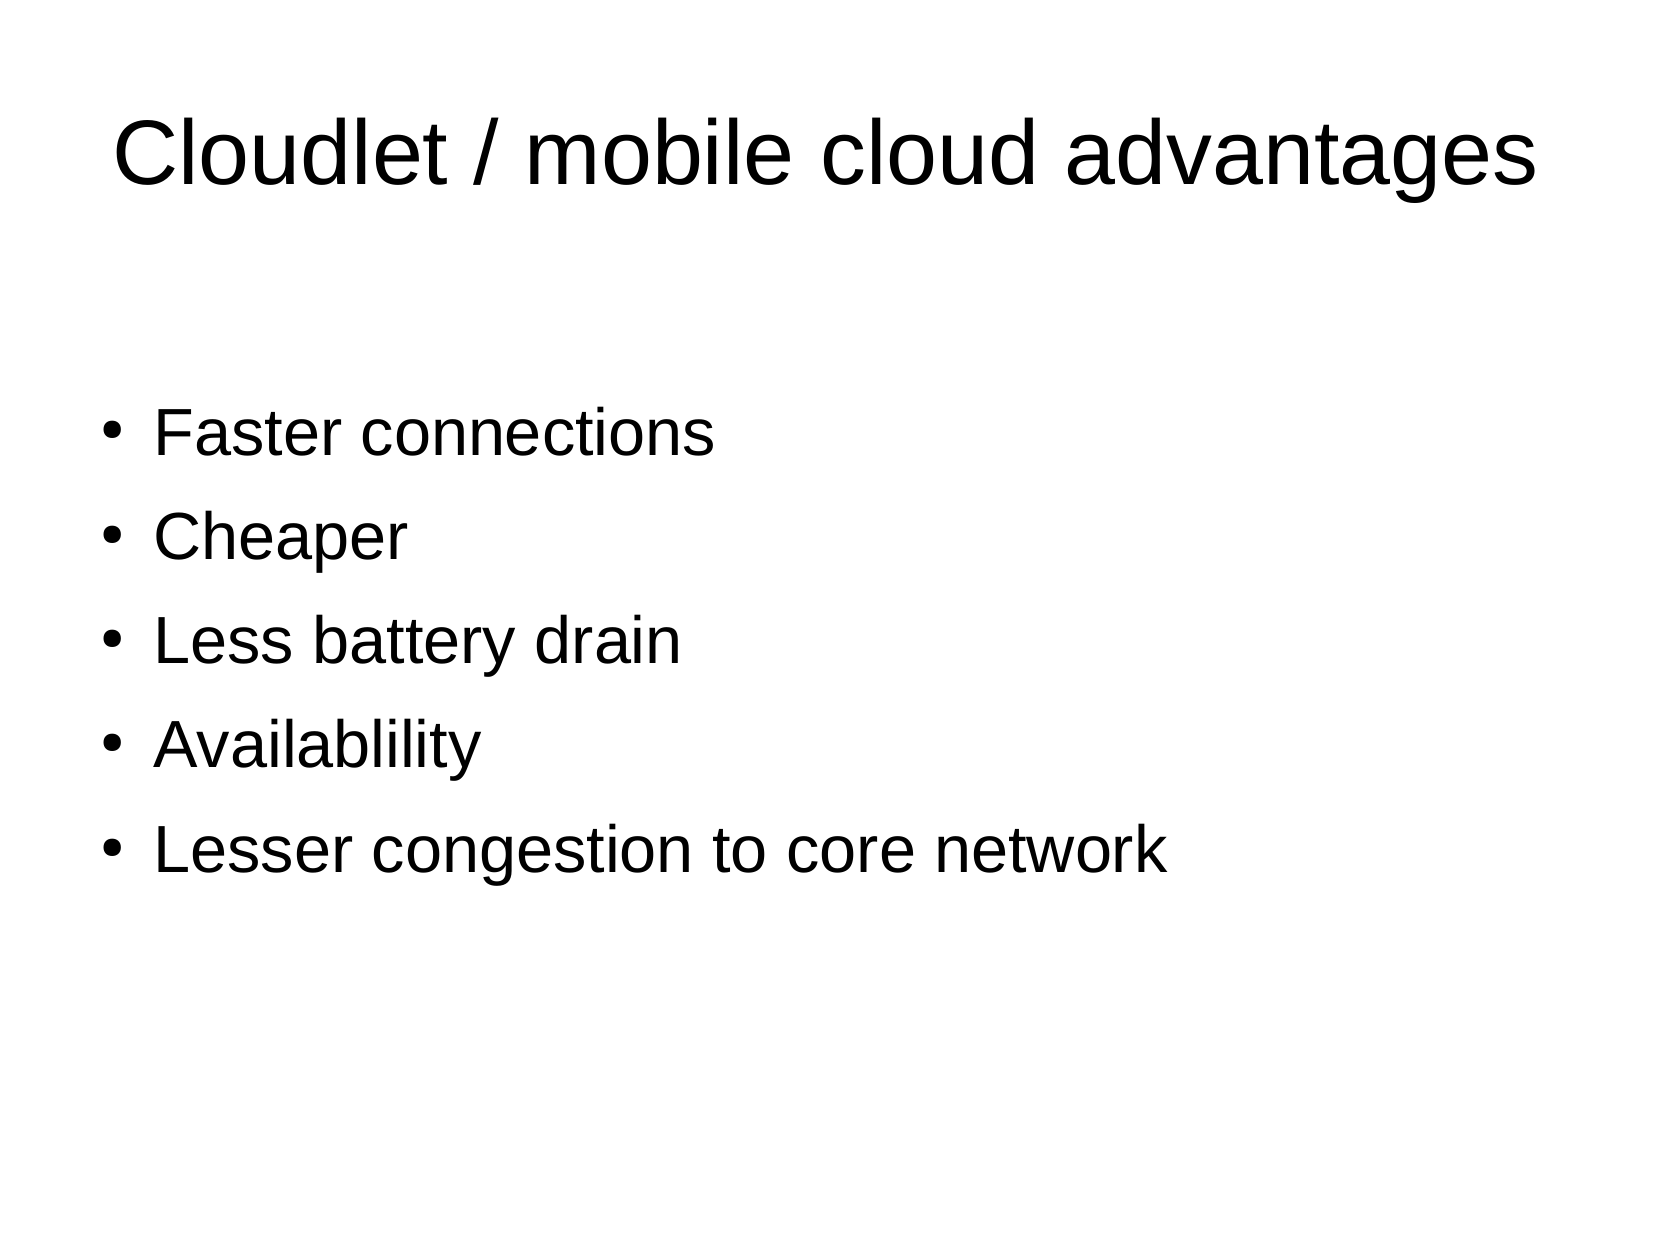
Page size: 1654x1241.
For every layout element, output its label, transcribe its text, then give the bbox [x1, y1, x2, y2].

list Faster connections Cheaper Less battery drain Availablility Lesser congestion to core network [82, 290, 1571, 1010]
title Cloudlet / mobile cloud advantages [82, 49, 1571, 257]
